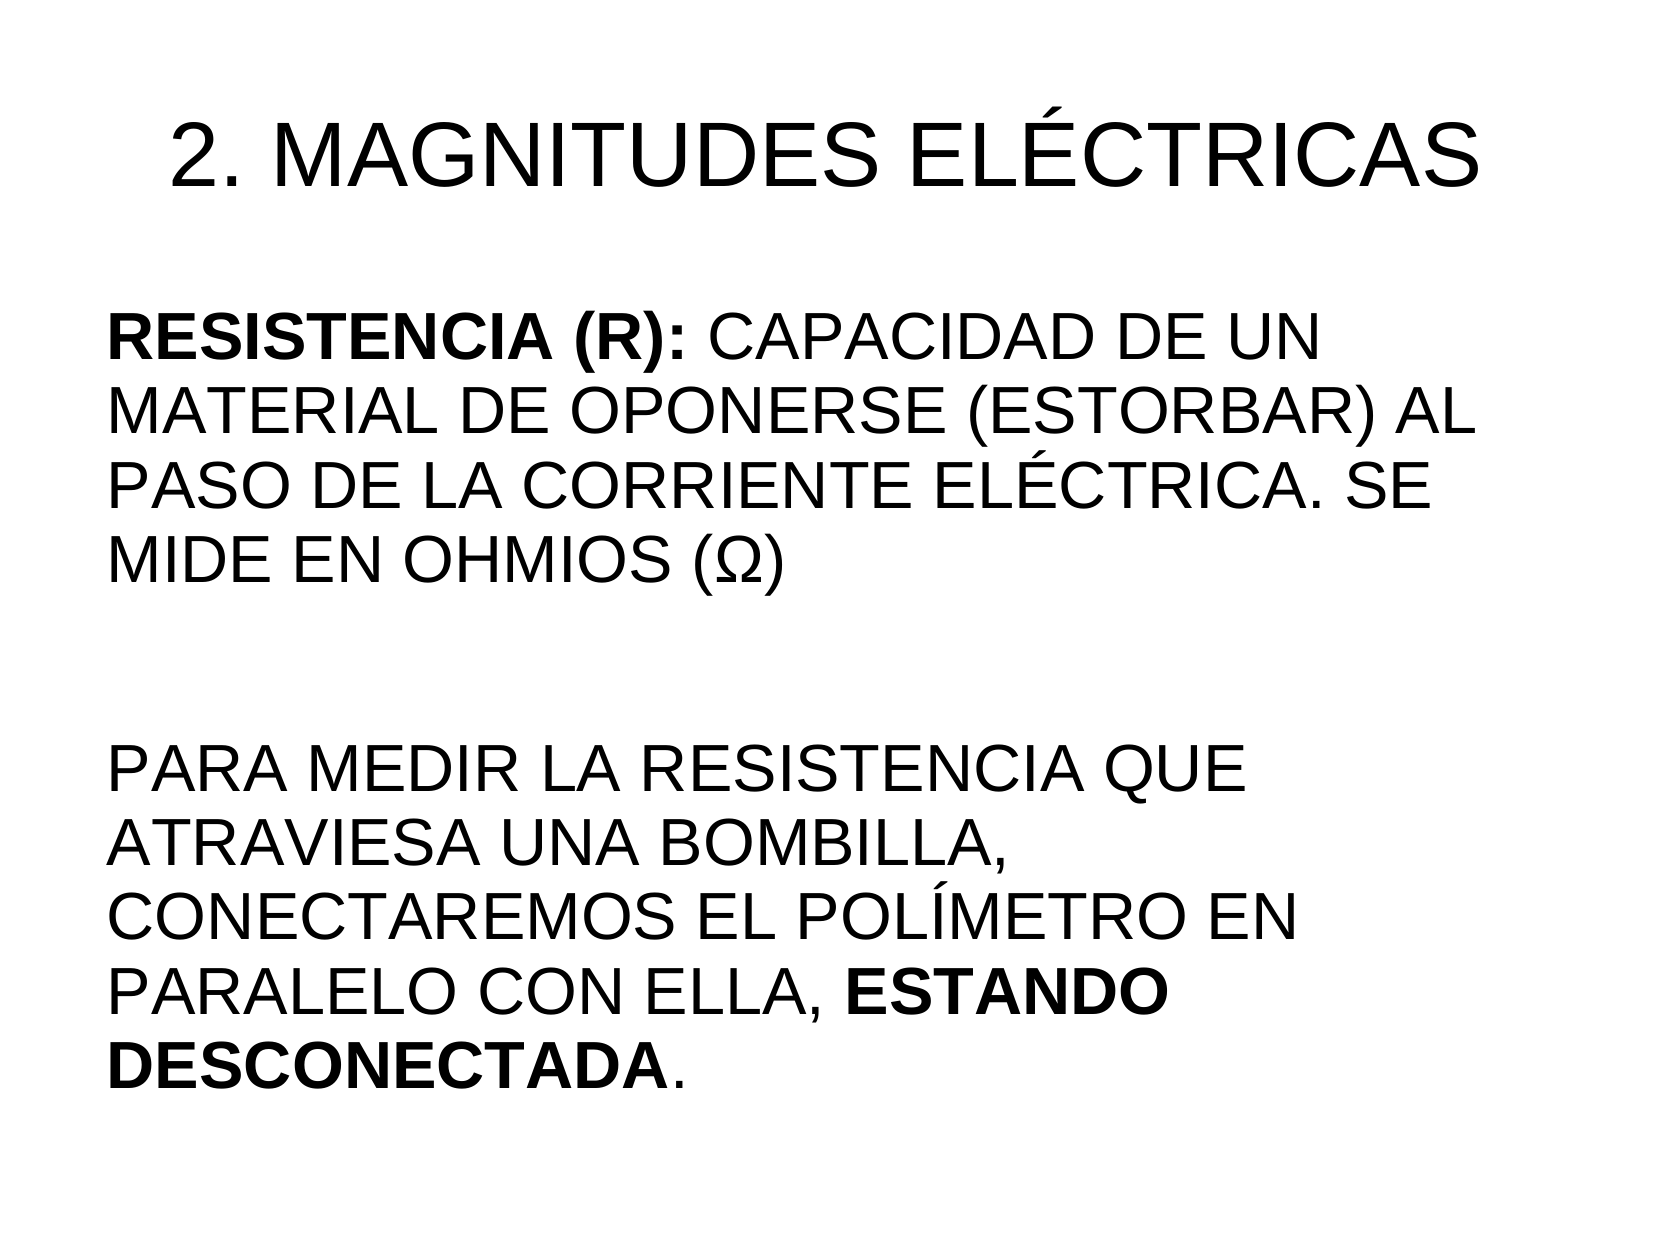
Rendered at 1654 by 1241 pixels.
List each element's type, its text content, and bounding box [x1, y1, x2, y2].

title 2. MAGNITUDES ELÉCTRICAS [82, 46, 1571, 260]
list RESISTENCIA (R): CAPACIDAD DE UN MATERIAL DE OPONERSE (ESTORBAR) AL PASO DE LA CORRIENTE ELÉCTRICA. SE MIDE EN OHMIOS (Ω) PARA MEDIR LA RESISTENCIA QUE ATRAVIESA UNA BOMBILLA, CONECTAREMOS EL POLÍMETRO EN PARALELO CON ELLA, ESTANDO DESCONECTADA. [106, 295, 1595, 1114]
